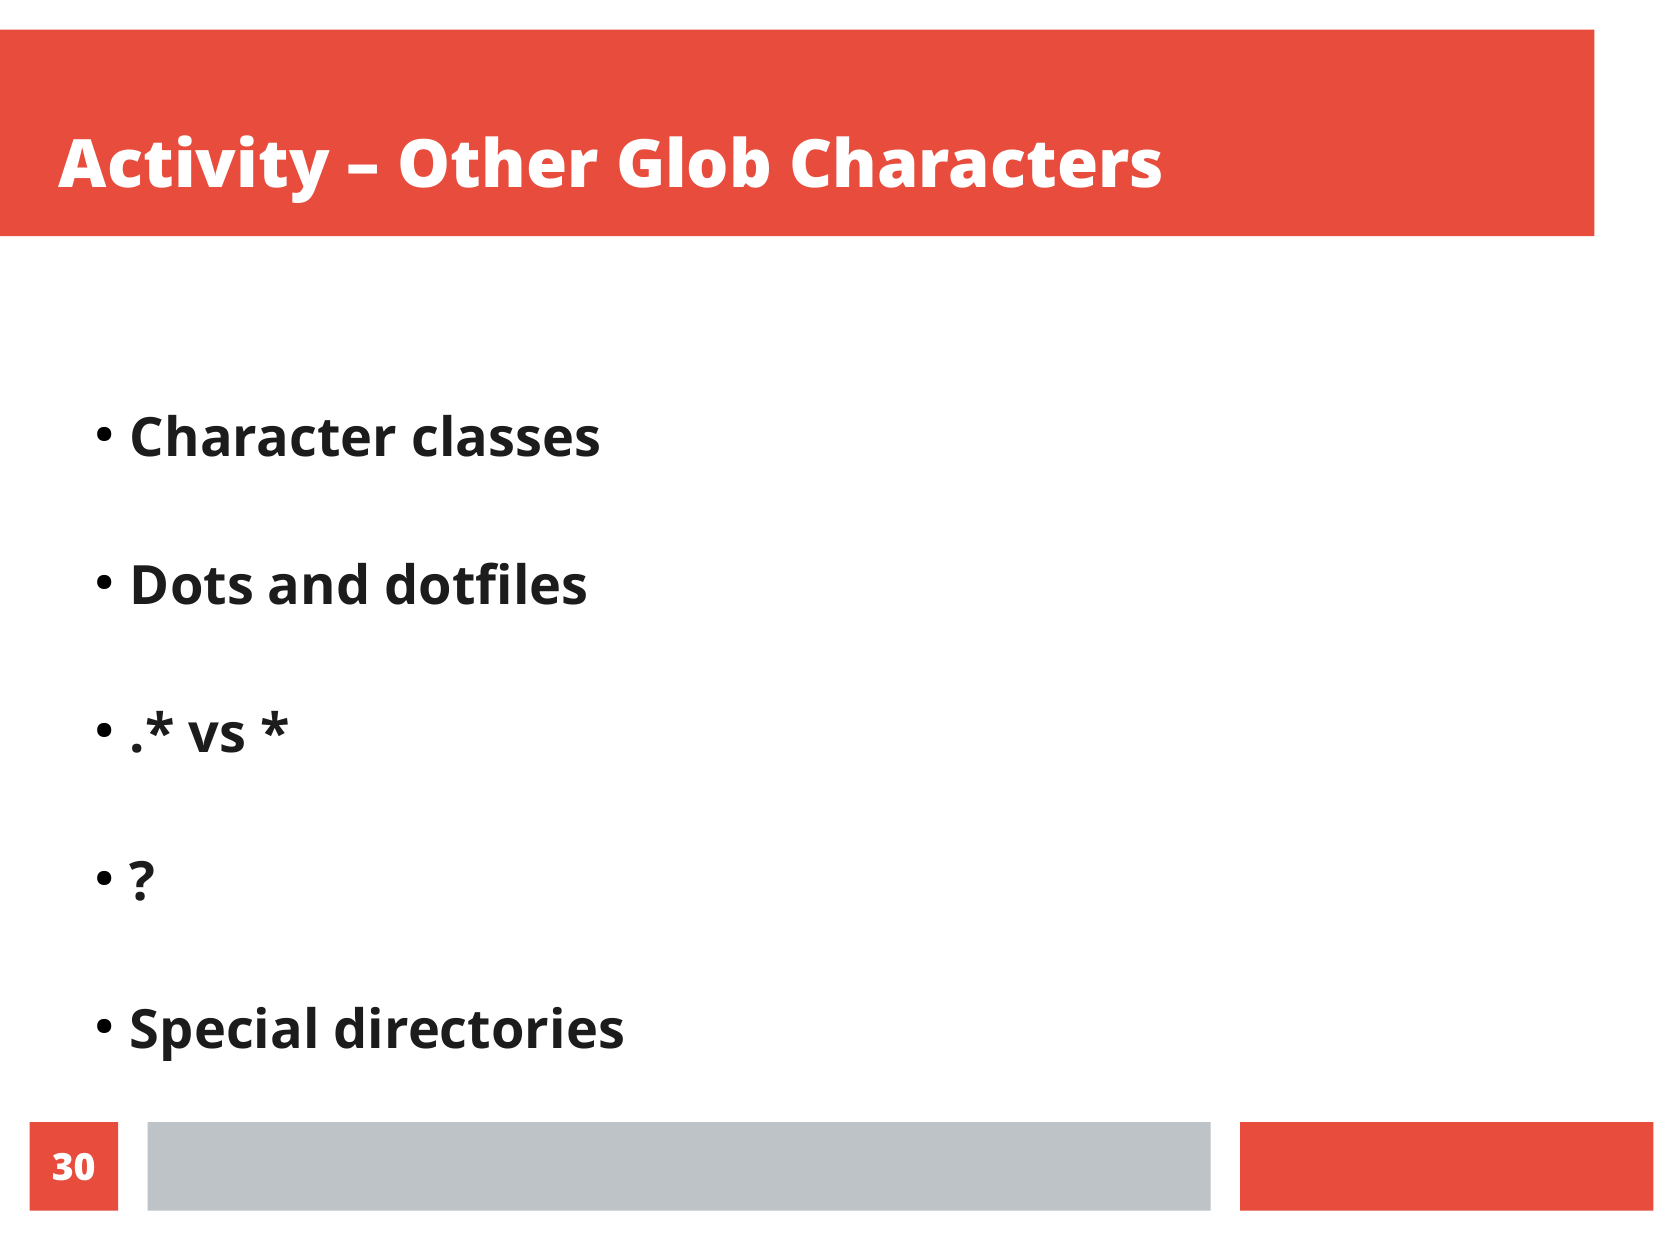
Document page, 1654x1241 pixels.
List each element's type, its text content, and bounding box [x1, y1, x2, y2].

subtitle Character classes Dots and dotfiles .* vs * ? Special directories [59, 324, 1565, 1093]
title Activity – Other Glob Characters [59, 59, 1595, 207]
